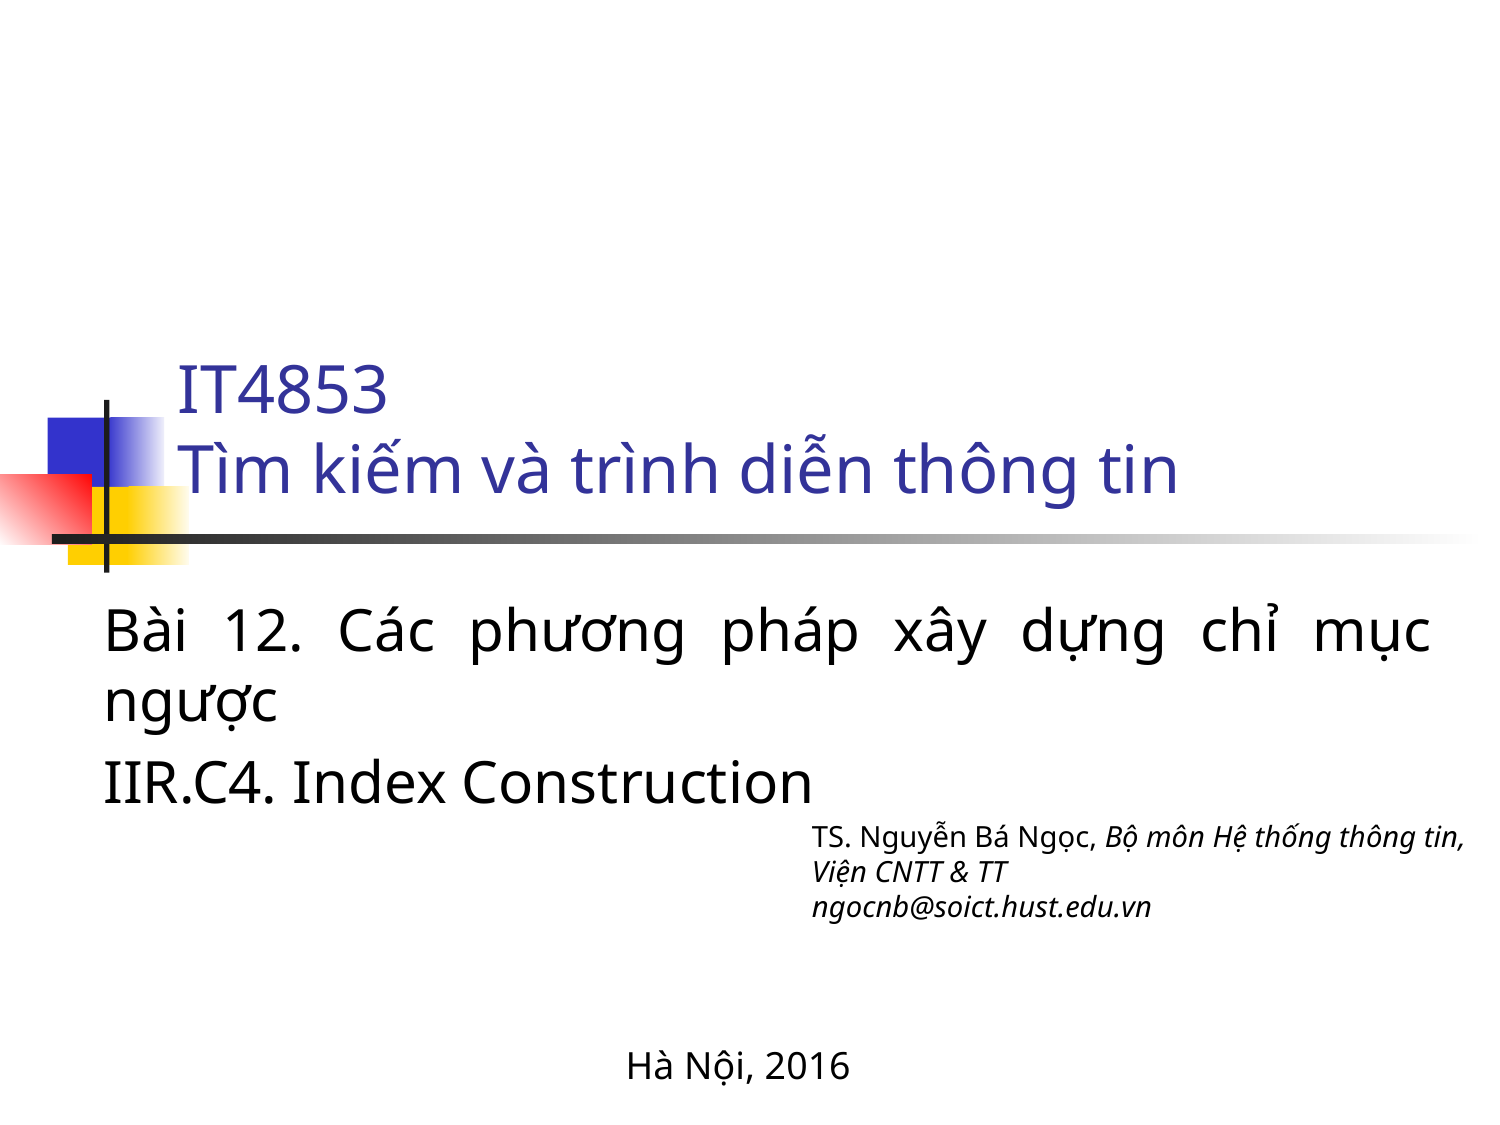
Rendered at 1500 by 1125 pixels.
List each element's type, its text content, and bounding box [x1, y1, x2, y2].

title IT4853 Tìm kiếm và trình diễn thông tin [162, 275, 1438, 515]
subtitle Bài 12. Các phương pháp xây dựng chỉ mục ngược IIR.C4. Index Construction [88, 586, 1447, 752]
text_box Hà Nội, 2016 [490, 1034, 987, 1095]
text_box TS. Nguyễn Bá Ngọc, Bộ môn Hệ thống thông tin, Viện CNTT & TT ngocnb@soict.hust.edu.vn [797, 810, 1489, 931]
